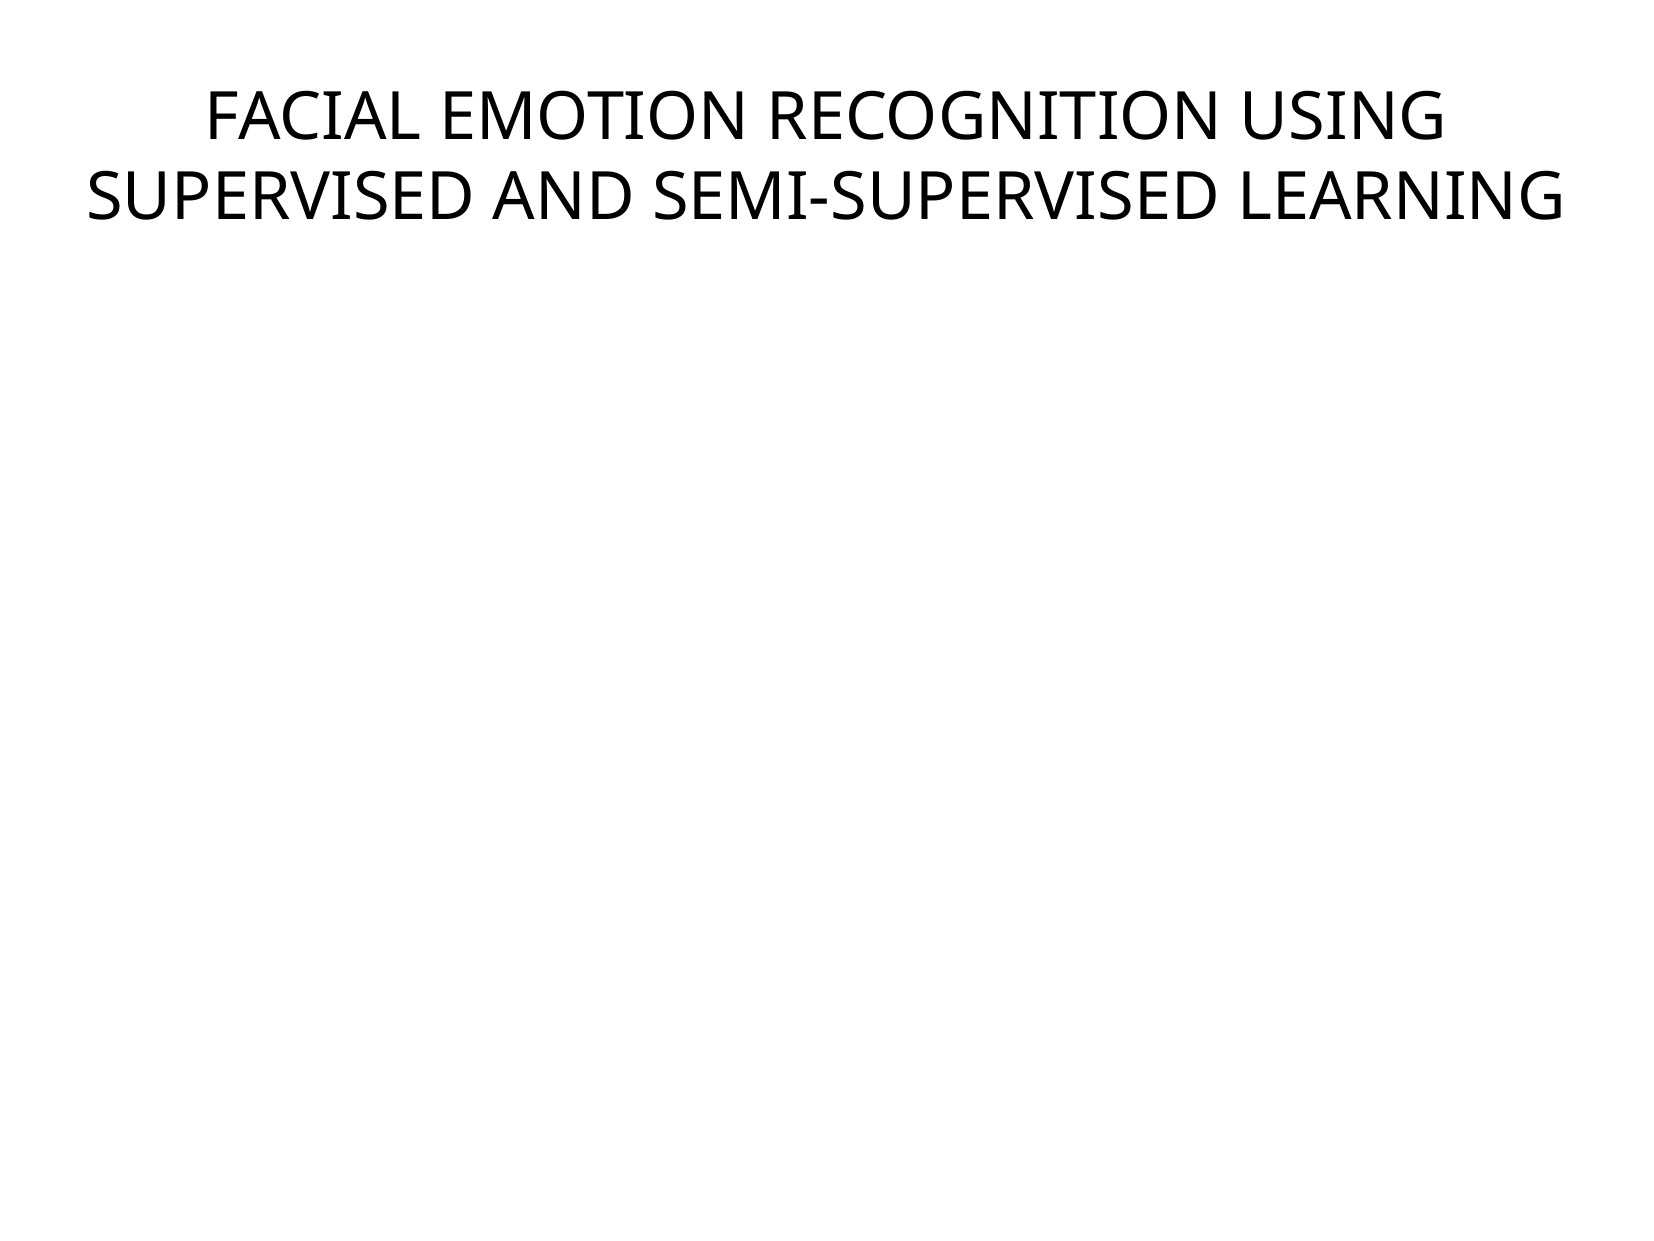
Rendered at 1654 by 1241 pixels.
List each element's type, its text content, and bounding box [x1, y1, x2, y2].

title FACIAL EMOTION RECOGNITION USING SUPERVISED AND SEMI-SUPERVISED LEARNING [82, 49, 1571, 257]
